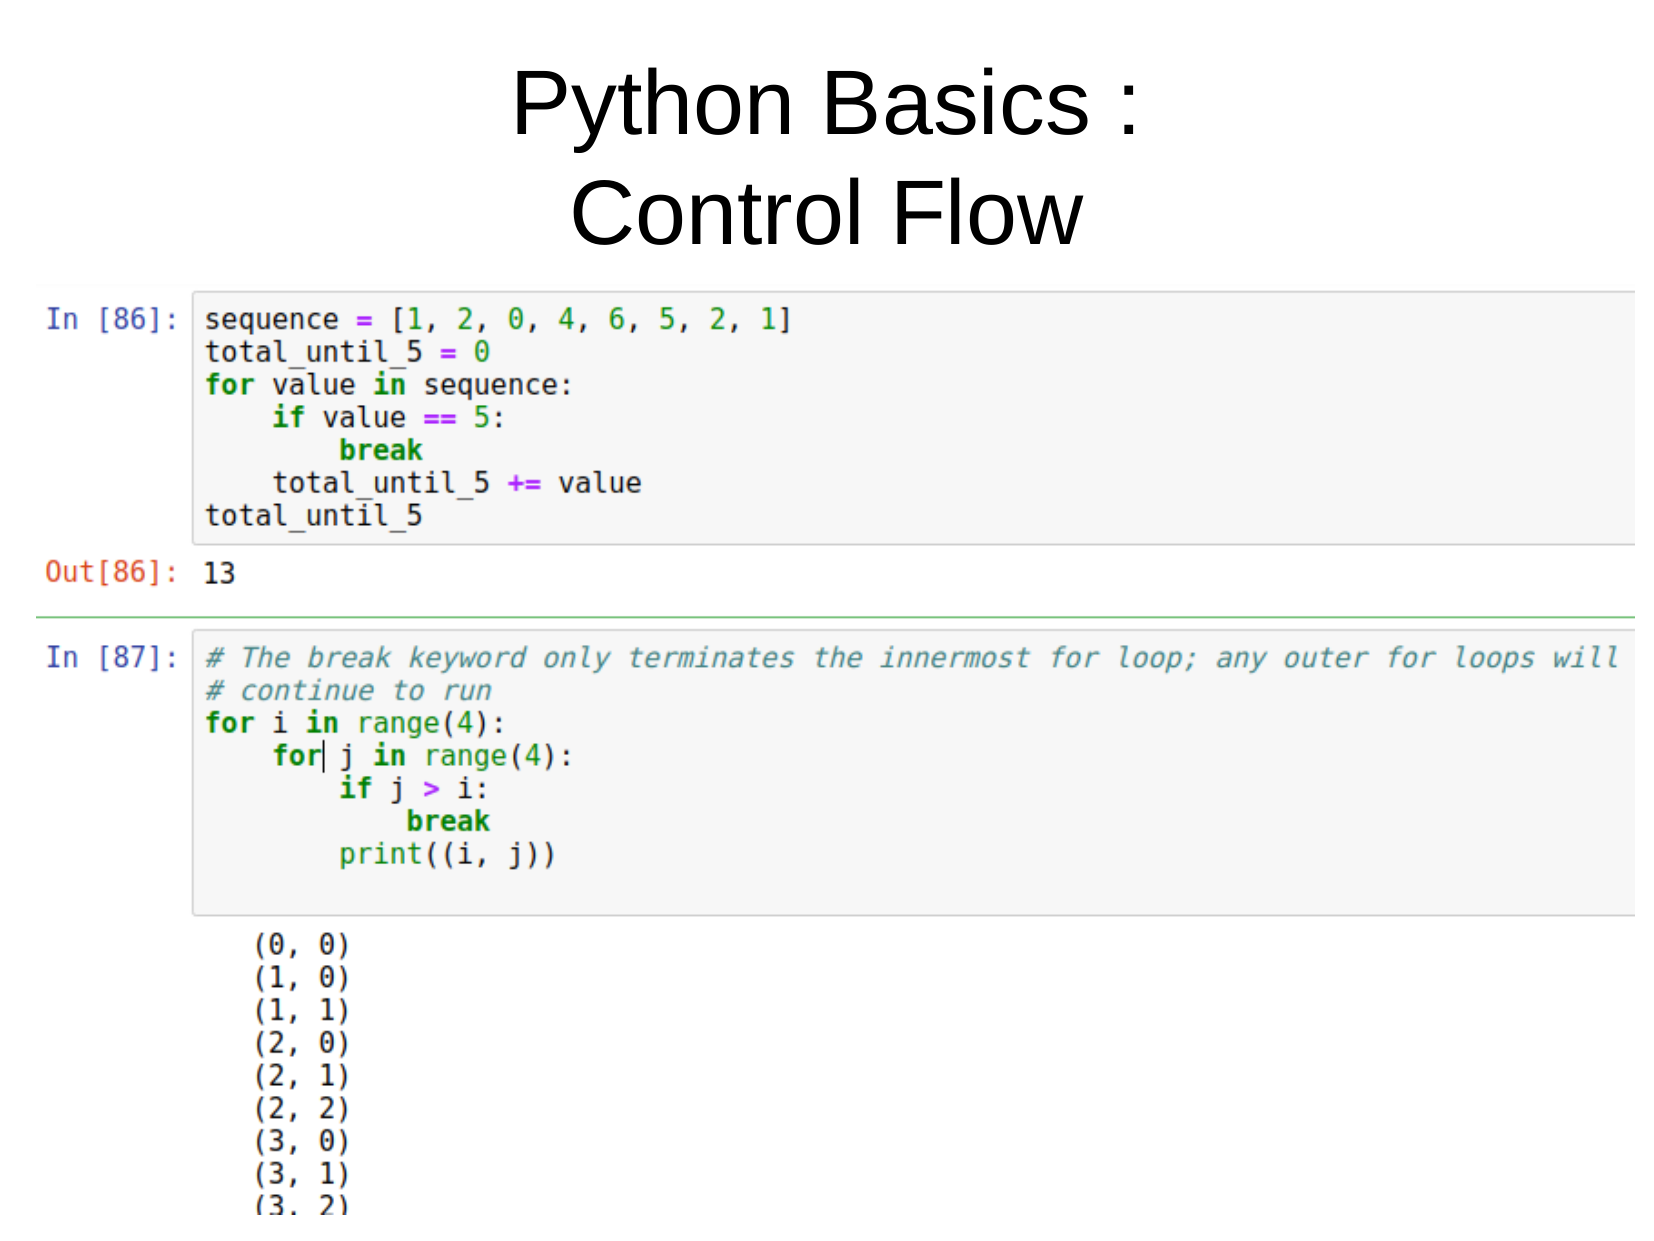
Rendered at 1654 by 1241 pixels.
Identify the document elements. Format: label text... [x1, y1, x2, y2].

text_box Python Basics : Control Flow [82, 49, 1571, 257]
picture [36, 284, 1635, 1215]
